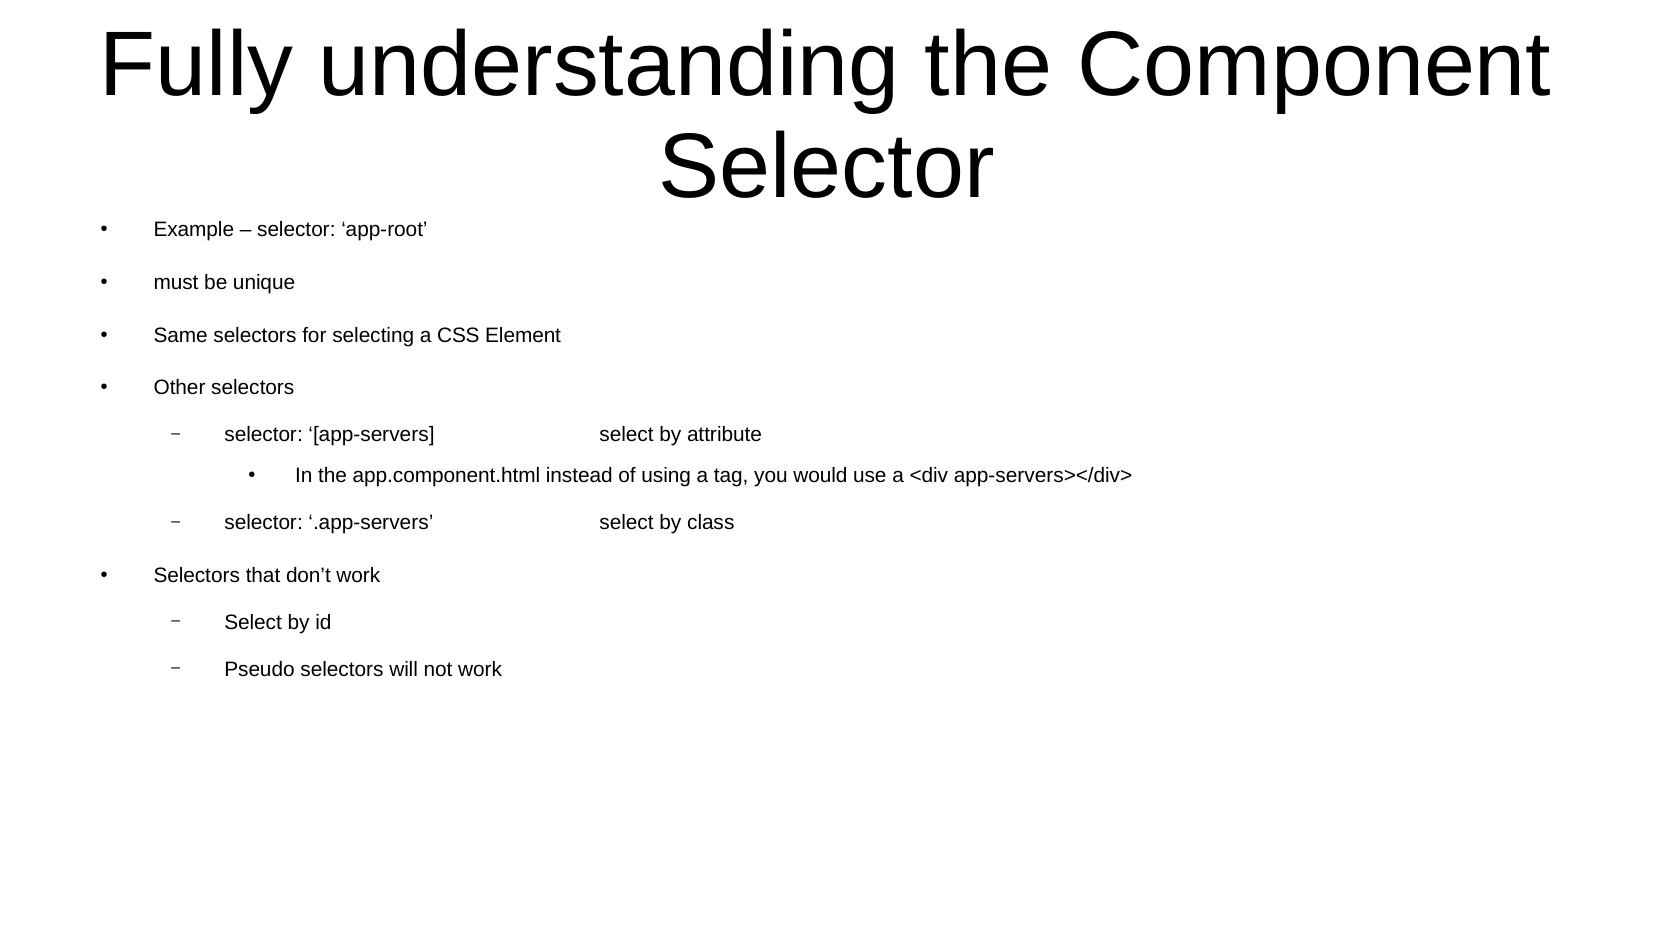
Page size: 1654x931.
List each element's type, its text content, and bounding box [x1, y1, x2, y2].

list Example – selector: ‘app-root’ must be unique Same selectors for selecting a CSS Element Other selectors selector: ‘[app-servers] select by attribute In the app.component.html instead of using a tag, you would use a <div app-servers></div> selector: ‘.app-servers’ select by class Selectors that don’t work Select by id Pseudo selectors will not work [82, 217, 1576, 901]
title Fully understanding the Component Selector [82, 12, 1571, 217]
